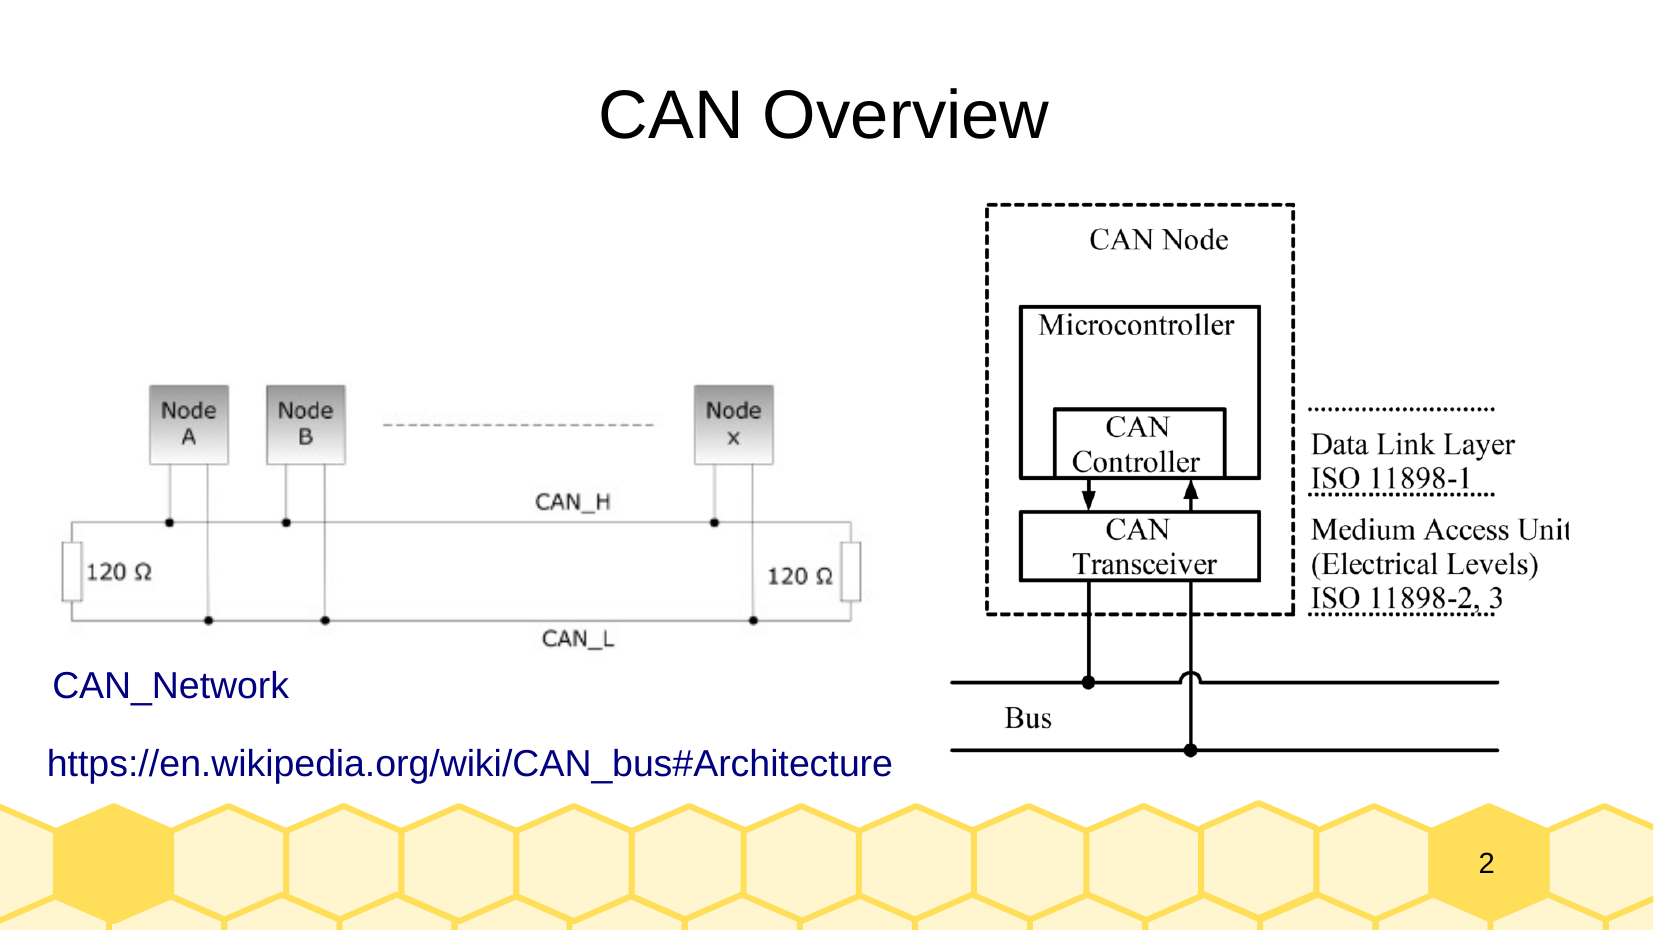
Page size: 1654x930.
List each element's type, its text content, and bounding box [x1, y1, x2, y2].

text_box CAN_Network [37, 656, 451, 713]
title CAN Overview [80, 36, 1569, 193]
picture [10, 192, 1569, 770]
